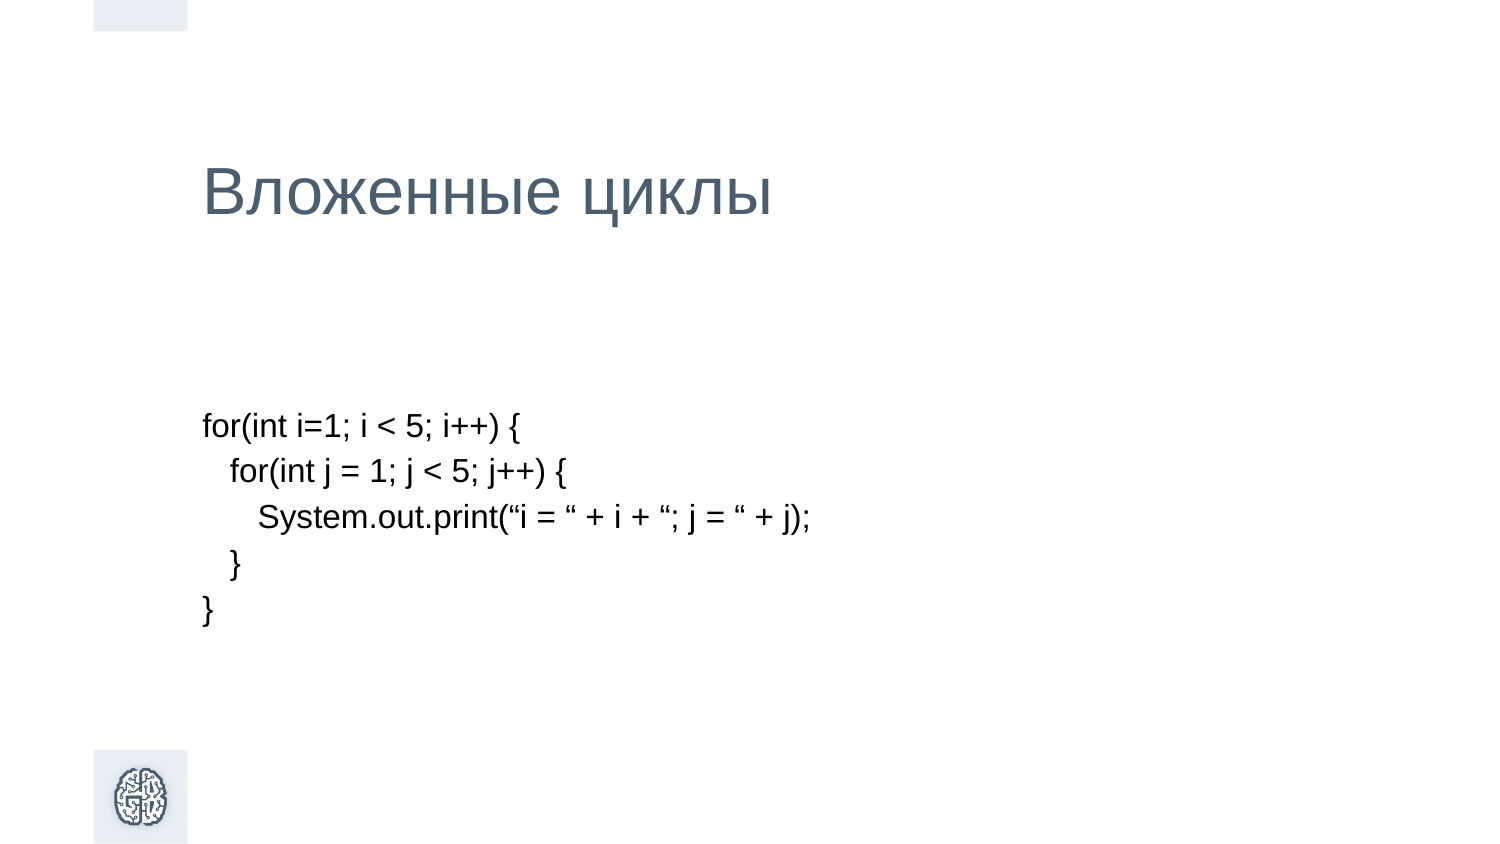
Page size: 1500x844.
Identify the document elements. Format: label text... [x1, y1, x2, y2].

text_box Вложенные циклы [187, 93, 1312, 282]
picture [106, 760, 175, 834]
text_box for(int i=1; i < 5; i++) { for(int j = 1; j < 5; j++) { System.out.print(“i = “ + i + “; j = “ + j); } } [187, 334, 1312, 697]
